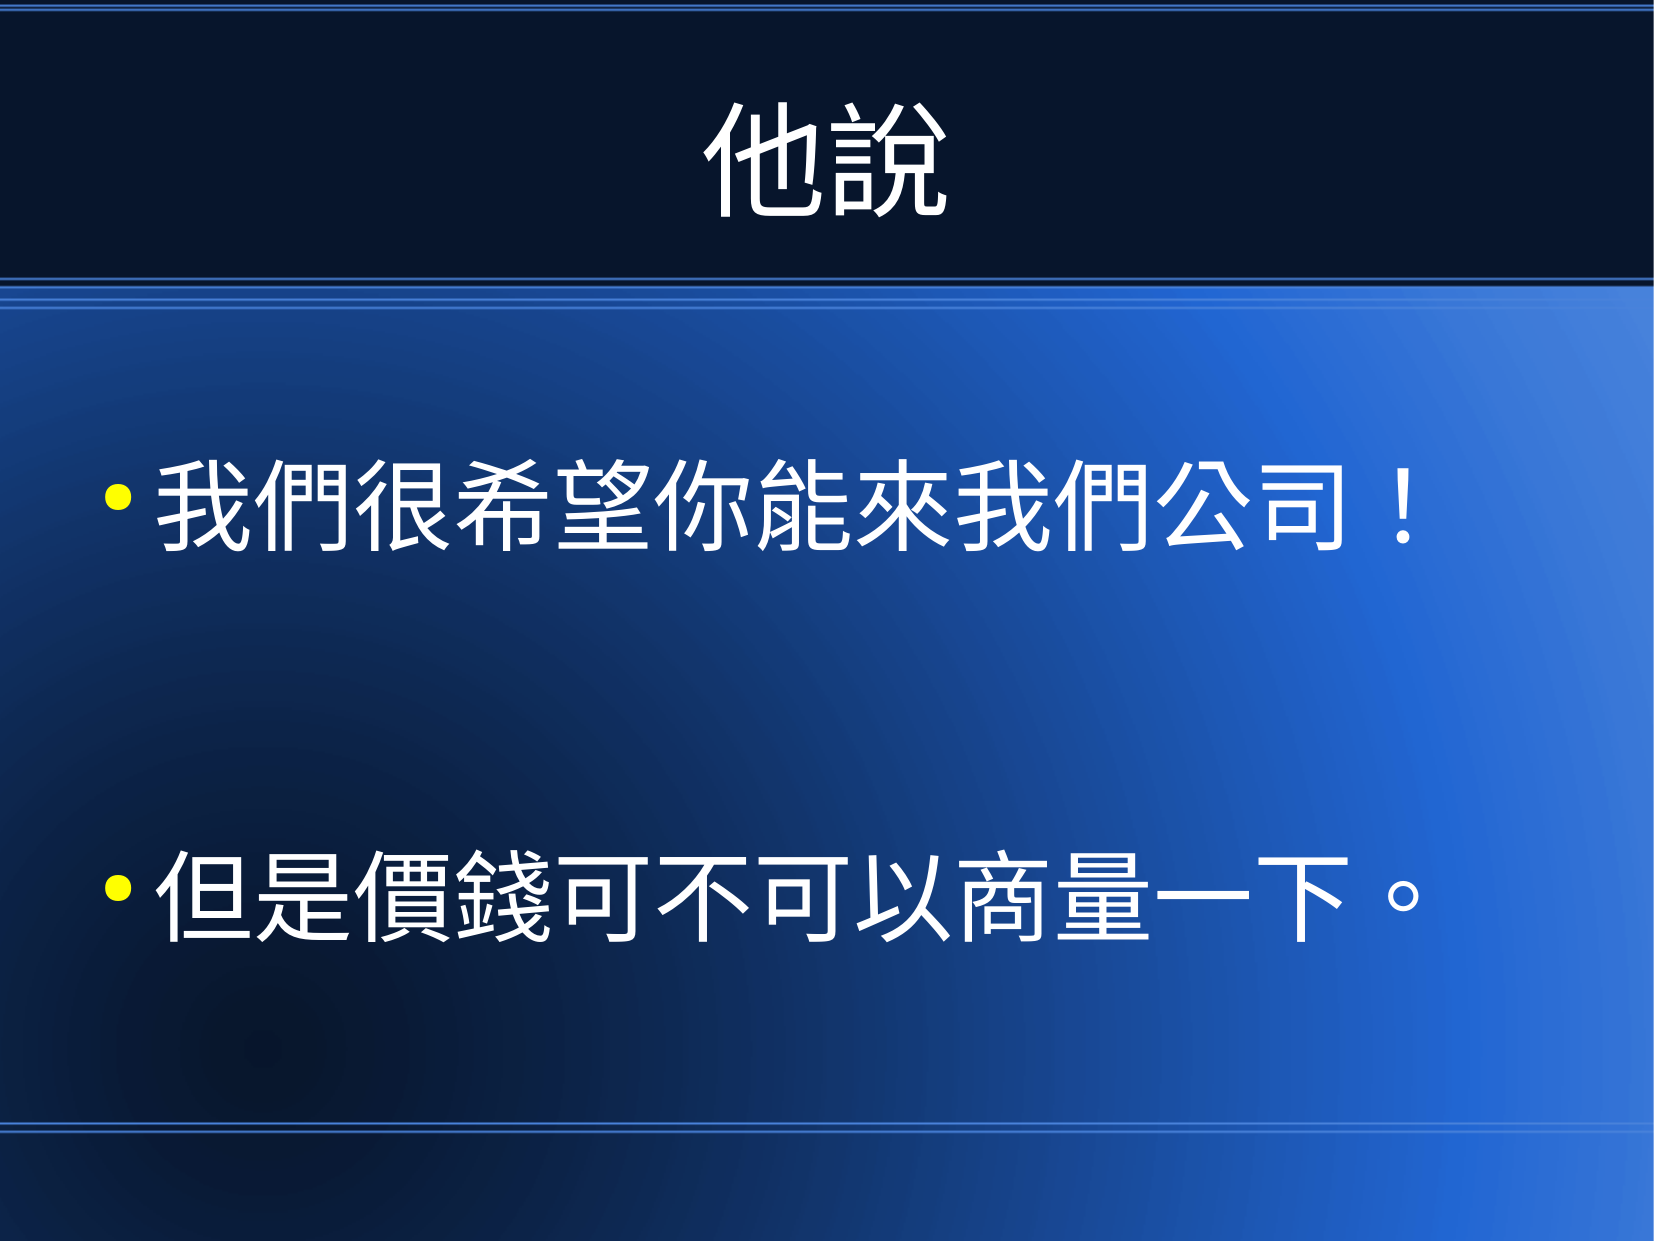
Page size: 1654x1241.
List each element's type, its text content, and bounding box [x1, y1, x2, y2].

title 他說 [82, 49, 1571, 257]
list 我們很希望你能來我們公司！ 但是價錢可不可以商量一下。 [82, 355, 1571, 1241]
picture [0, 0, 1654, 1241]
